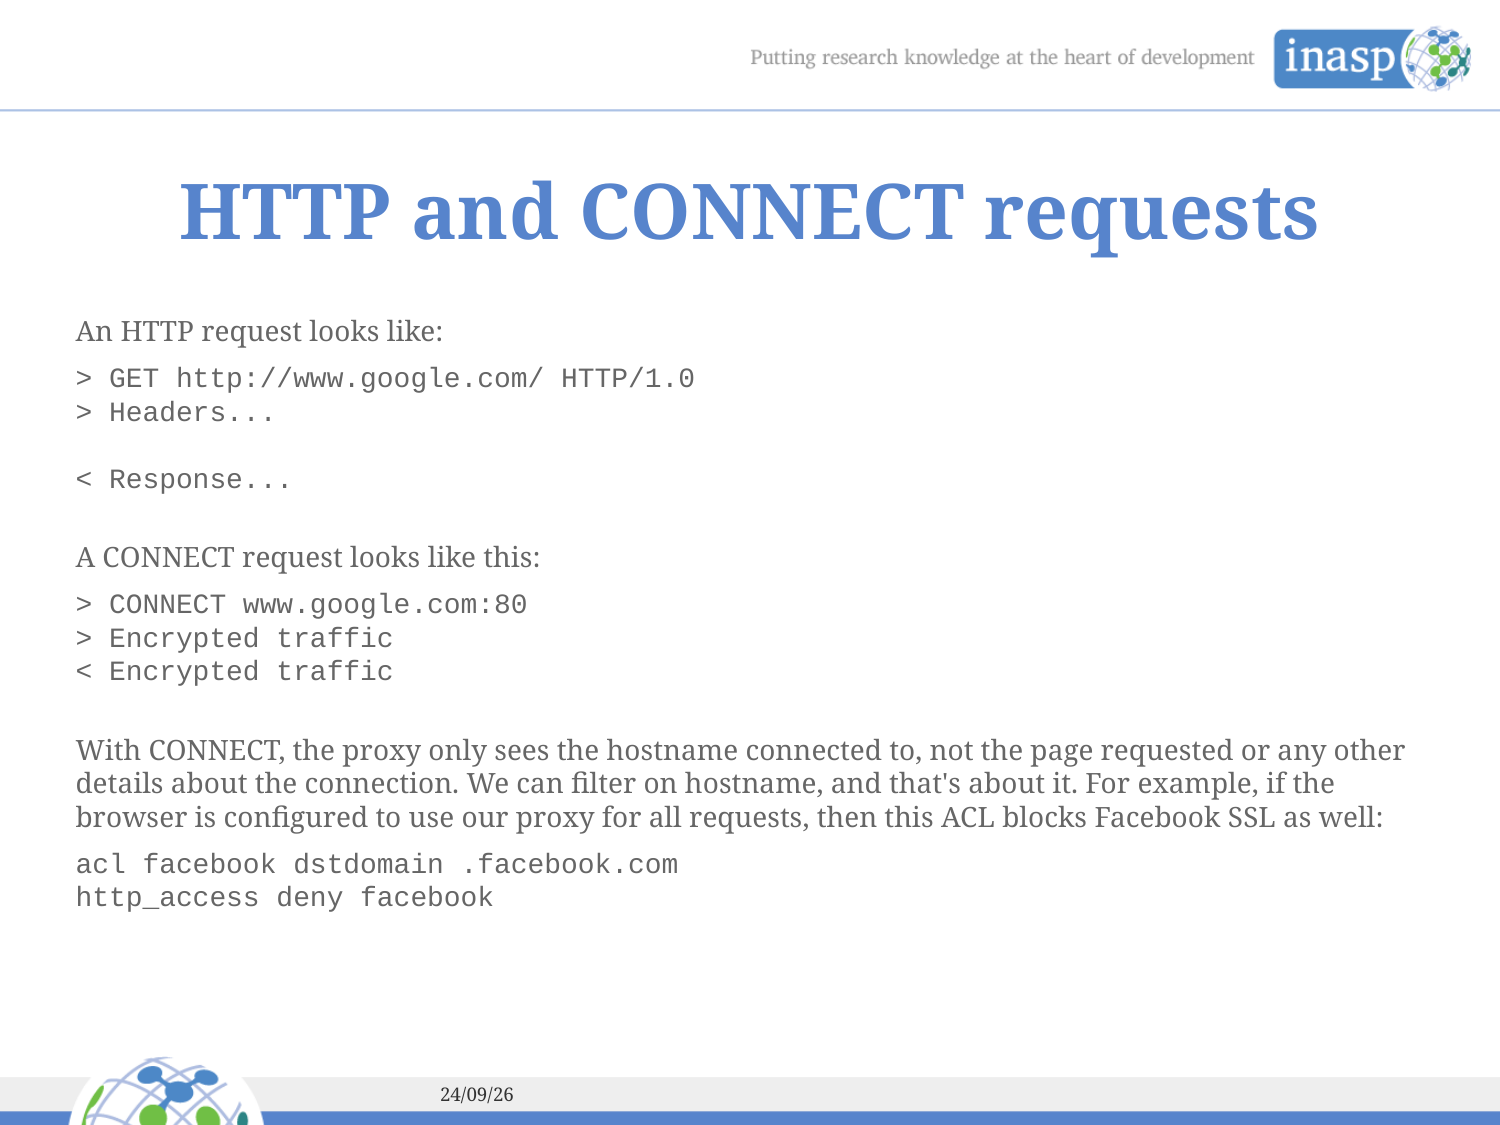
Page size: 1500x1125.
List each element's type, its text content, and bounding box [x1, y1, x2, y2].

picture [0, 0, 1500, 1125]
list An HTTP request looks like: > GET http://www.google.com/ HTTP/1.0 > Headers... < Response... A CONNECT request looks like this: > CONNECT www.google.com:80 > Encrypted traffic < Encrypted traffic With CONNECT, the proxy only sees the hostname connected to, not the page requested or any other details about the connection. We can filter on hostname, and that's about it. For example, if the browser is configured to use our proxy for all requests, then this ACL blocks Facebook SSL as well: acl facebook dstdomain .facebook.com http_access deny facebook [75, 313, 1426, 967]
title HTTP and CONNECT requests [75, 129, 1426, 313]
